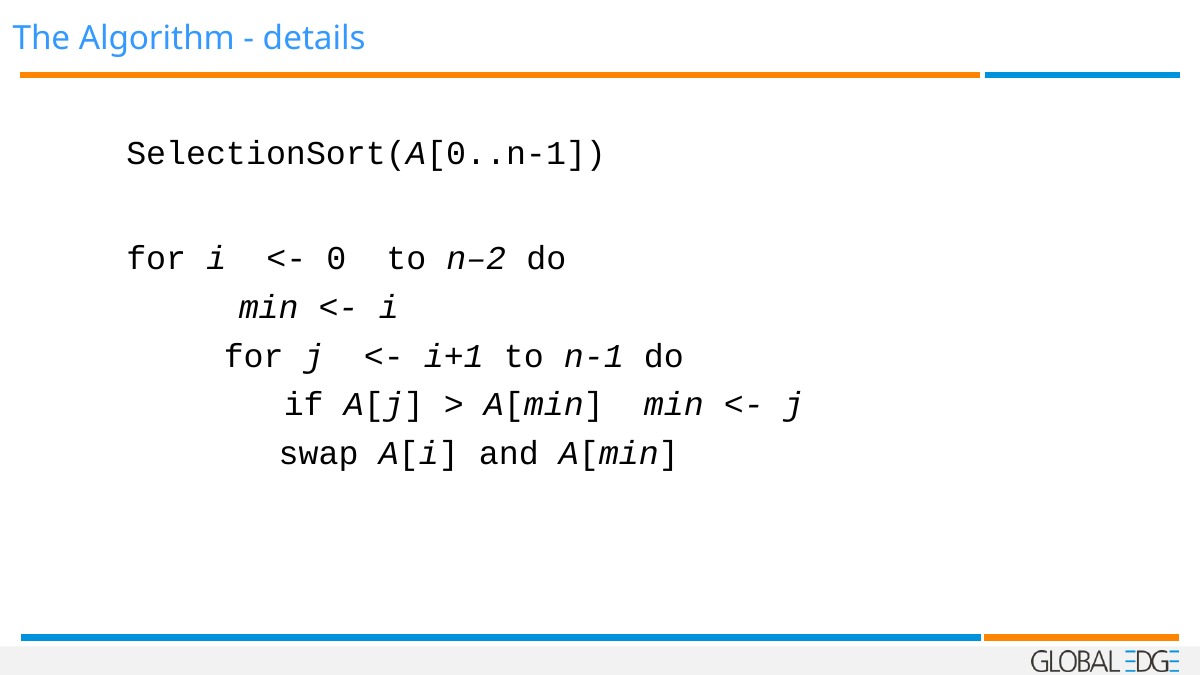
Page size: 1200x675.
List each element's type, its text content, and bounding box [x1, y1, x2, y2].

picture [1031, 650, 1179, 672]
title The Algorithm - details [12, 9, 1088, 64]
text_box SelectionSort(A[0..n-1]) for i <- 0 to n–2 do min <- i for j <- i+1 to n-1 do if A[j] > A[min] min <- j swap A[i] and A[min] [59, 129, 945, 544]
